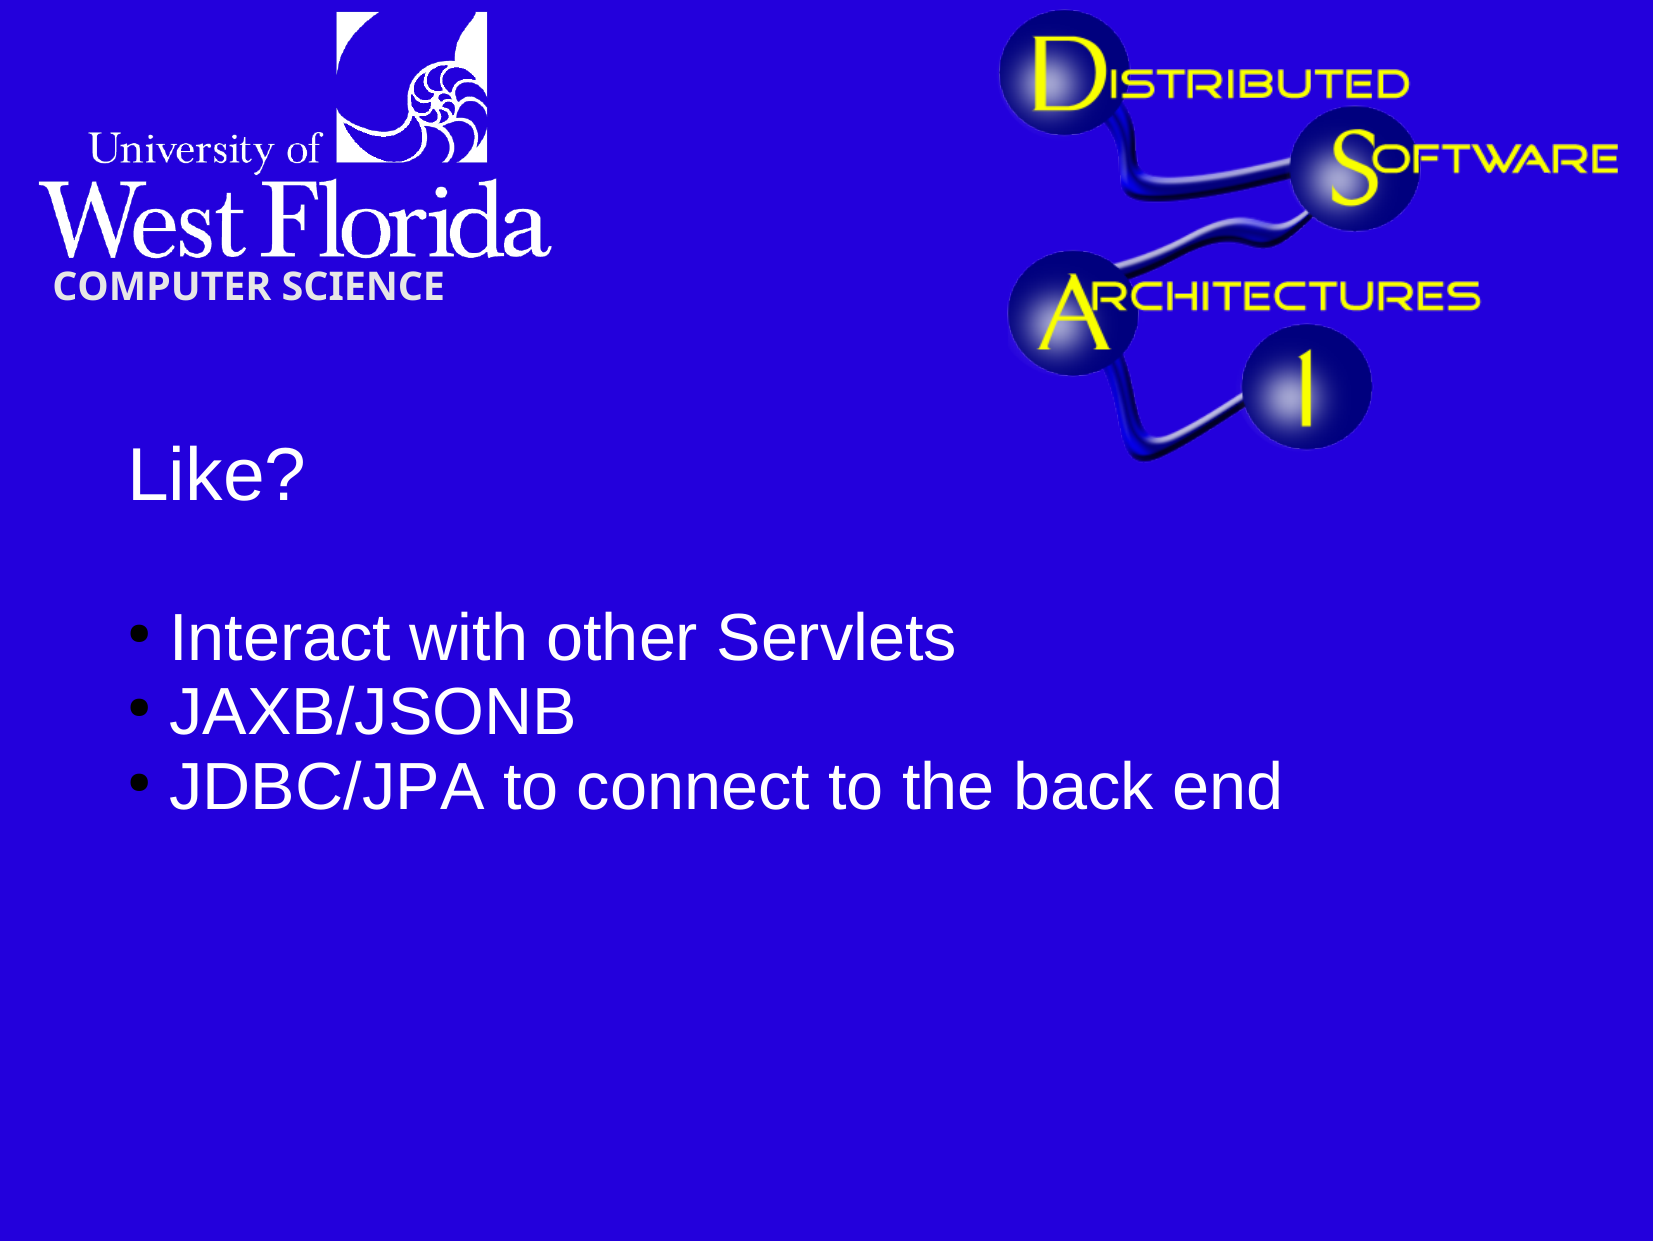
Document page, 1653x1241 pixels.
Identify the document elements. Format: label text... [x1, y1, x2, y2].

picture [37, 0, 559, 262]
text_box Like? Interact with other Servlets JAXB/JSONB JDBC/JPA to connect to the back end [112, 426, 1426, 759]
picture [910, 0, 1653, 506]
text_box COMPUTER SCIENCE [37, 262, 563, 316]
